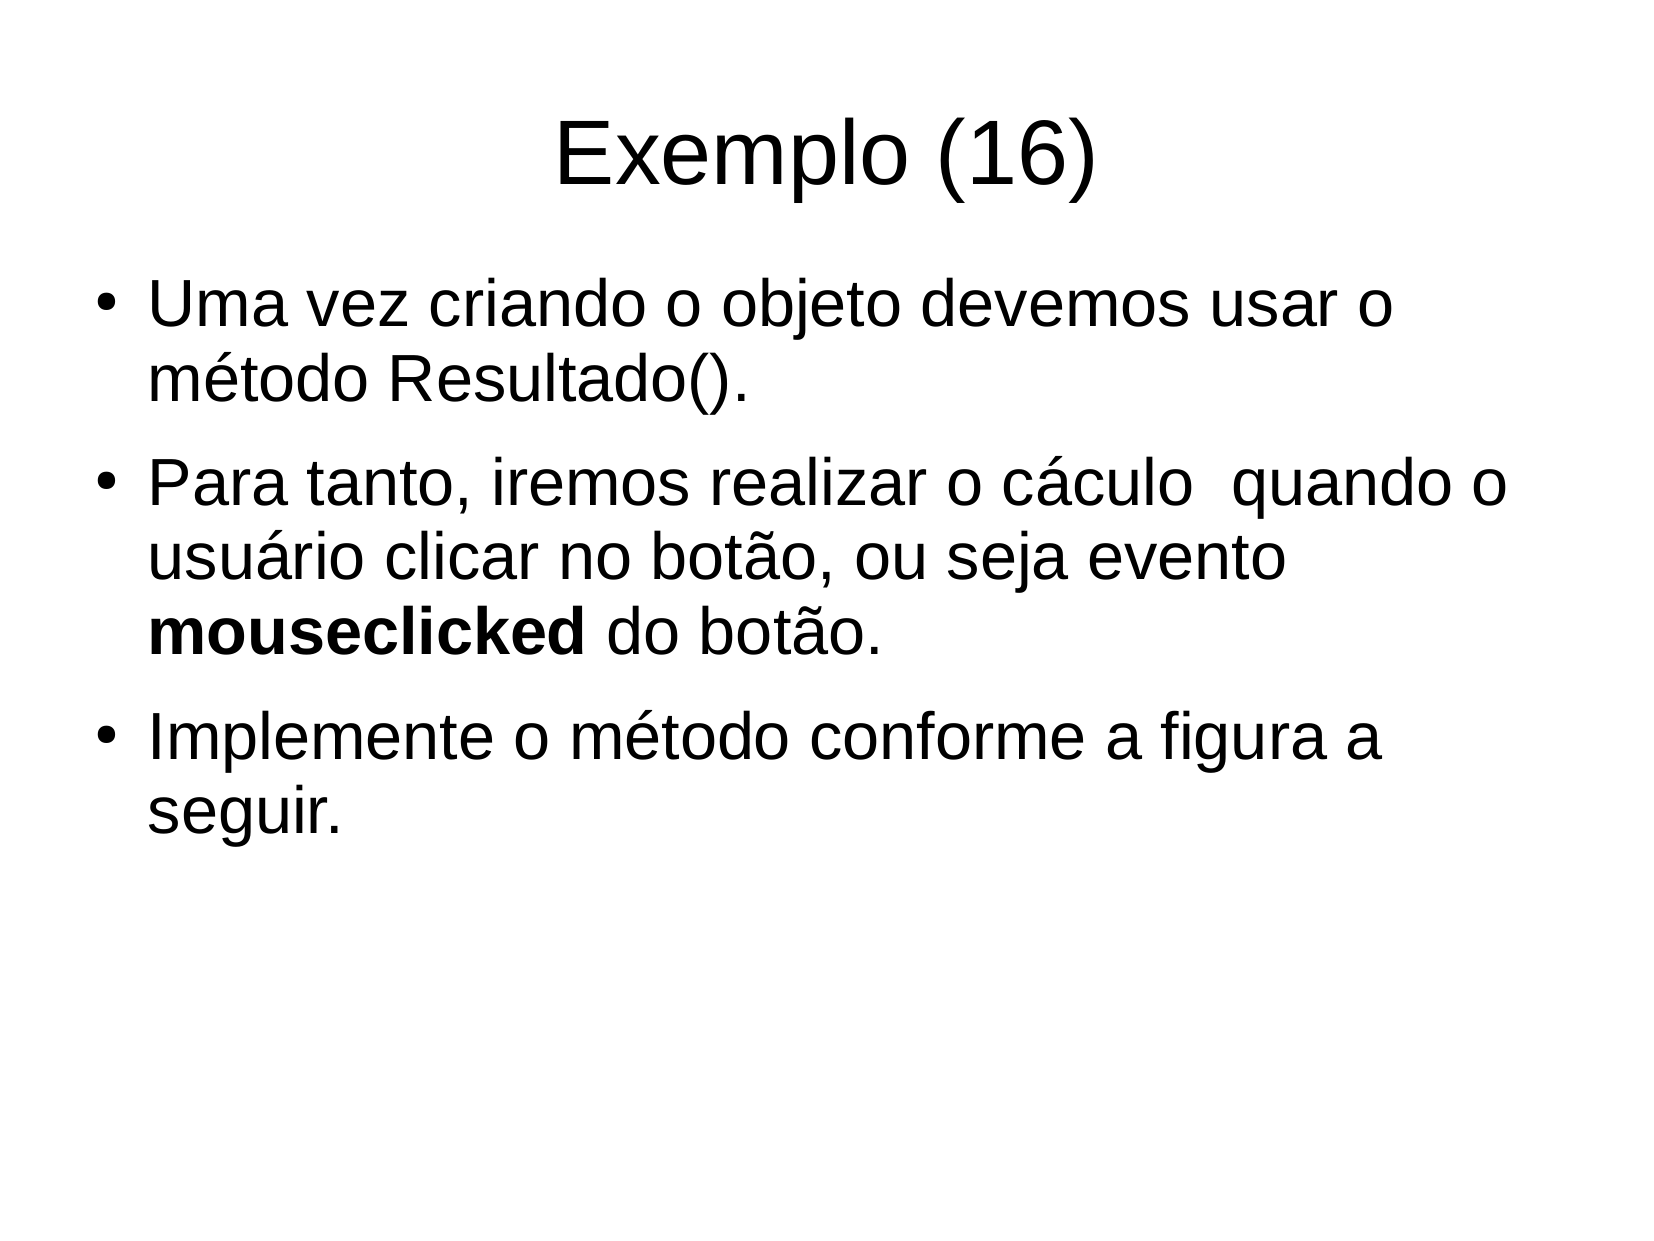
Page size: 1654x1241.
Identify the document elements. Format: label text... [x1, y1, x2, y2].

list Uma vez criando o objeto devemos usar o método Resultado(). Para tanto, iremos realizar o cáculo quando o usuário clicar no botão, ou seja evento mouseclicked do botão. Implemente o método conforme a figura a seguir. [76, 265, 1565, 849]
title Exemplo (16) [82, 49, 1571, 257]
